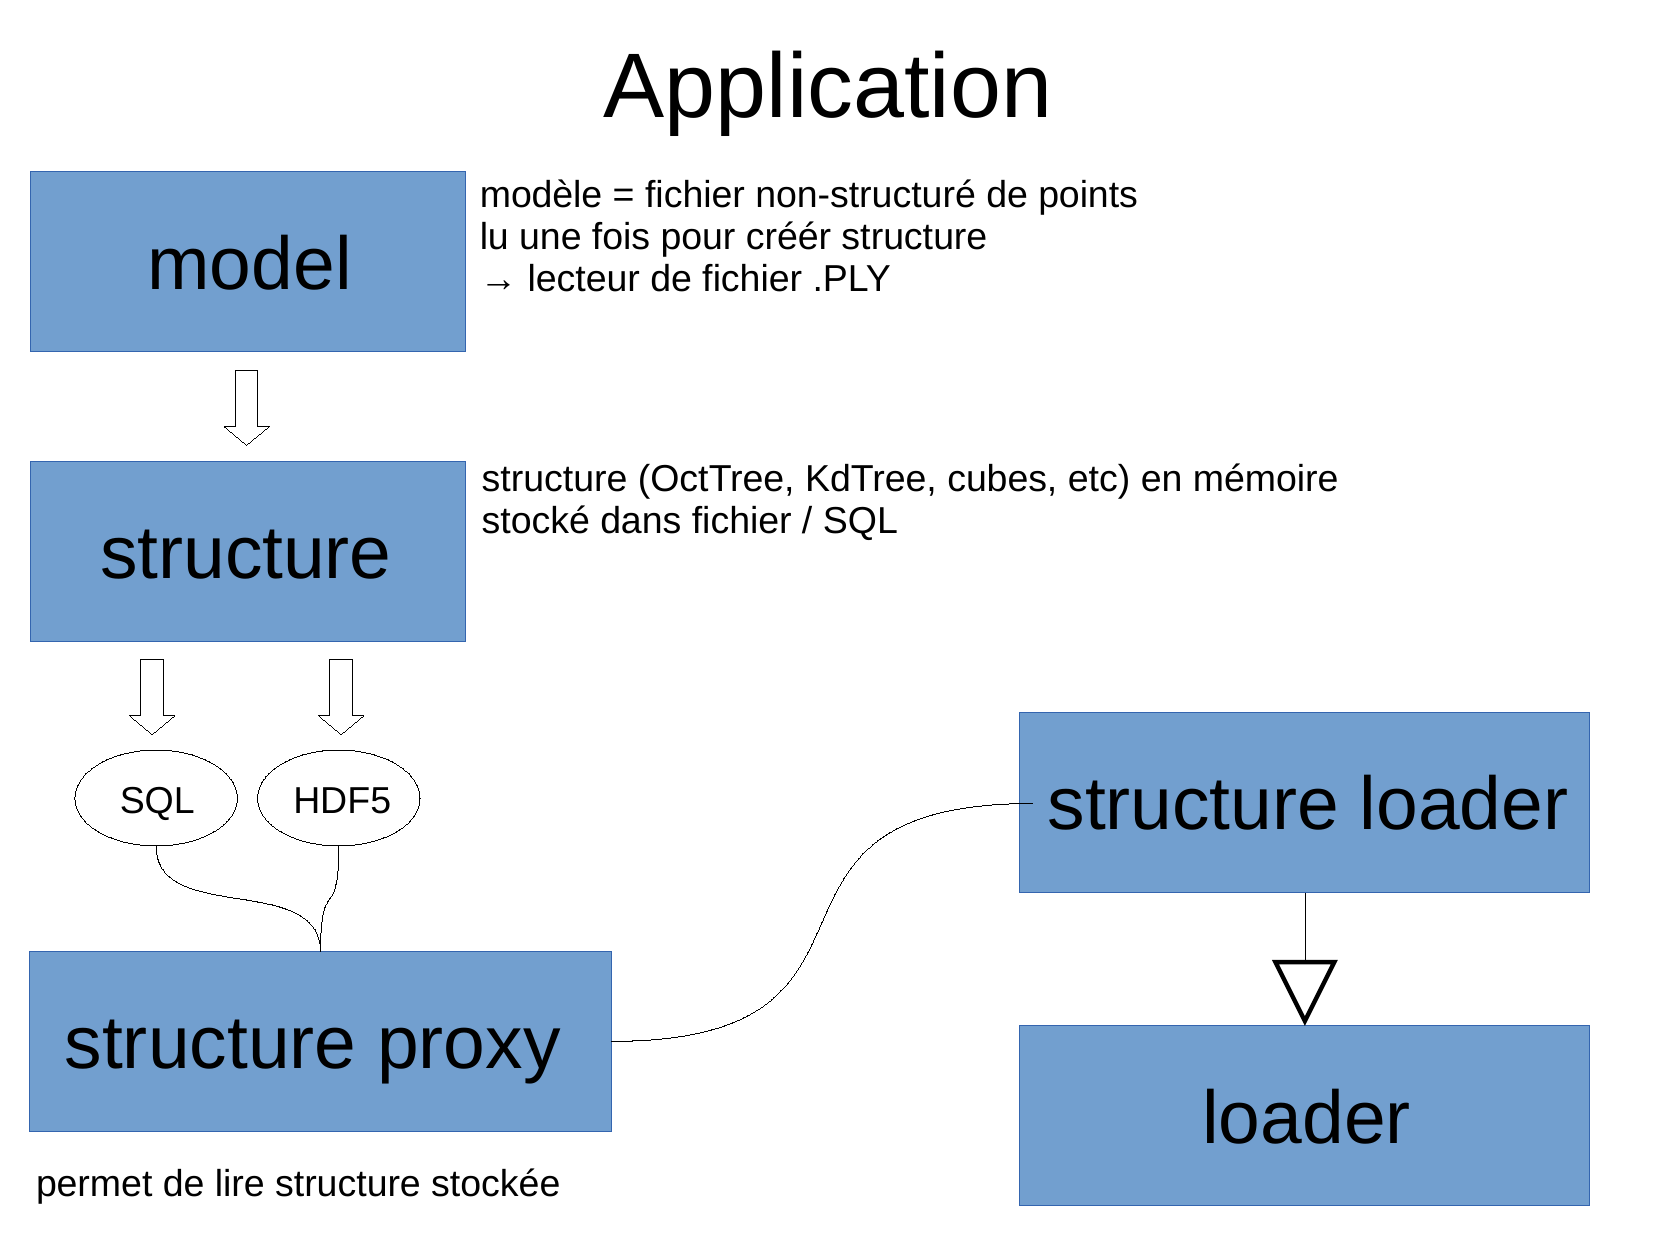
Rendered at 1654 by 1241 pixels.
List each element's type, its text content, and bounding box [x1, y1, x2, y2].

text_box HDF5 [278, 771, 406, 829]
title Application [84, 0, 1573, 190]
text_box loader [1187, 1068, 1427, 1167]
text_box modèle = fichier non-structuré de points lu une fois pour créér structure → lecteur de fichier .PLY [465, 166, 1411, 346]
text_box [318, 659, 364, 735]
text_box structure (OctTree, KdTree, cubes, etc) en mémoire stocké dans fichier / SQL [466, 449, 1426, 549]
text_box model [132, 213, 367, 313]
text_box [30, 171, 466, 352]
text_box permet de lire structure stockée [21, 1155, 576, 1212]
text_box structure [85, 503, 407, 603]
text_box [224, 370, 270, 446]
text_box structure loader [1032, 754, 1584, 853]
text_box [1019, 1025, 1590, 1206]
text_box structure proxy [50, 993, 576, 1093]
text_box SQL [105, 771, 210, 829]
text_box [1019, 712, 1590, 893]
text_box [74, 750, 238, 846]
text_box [129, 659, 175, 735]
text_box [257, 750, 421, 846]
text_box [29, 951, 612, 1132]
text_box [30, 461, 466, 642]
